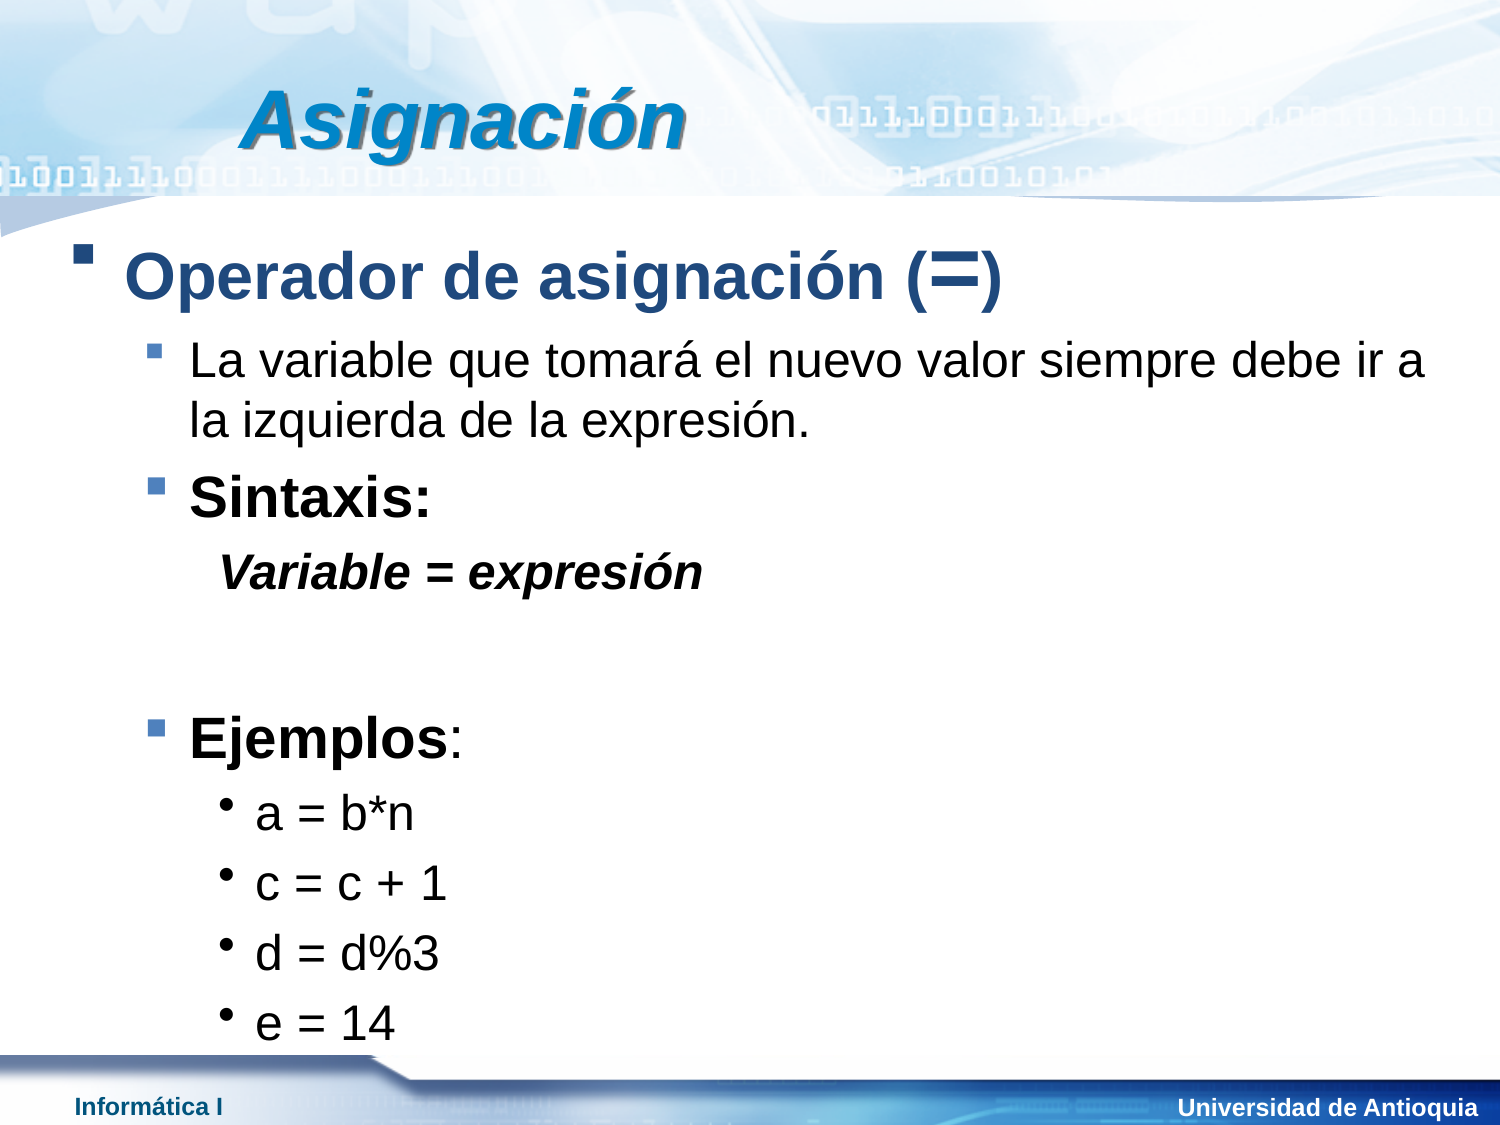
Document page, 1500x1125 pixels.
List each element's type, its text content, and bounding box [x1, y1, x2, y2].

picture [0, 1055, 1500, 1125]
picture [0, 0, 1500, 196]
title Asignación [224, 57, 1438, 150]
list Operador de asignación (=) La variable que tomará el nuevo valor siempre debe ir a la izquierda de la expresión. Sintaxis: Variable = expresión Ejemplos: a = b*n c = c + 1 d = d%3 e = 14 [53, 200, 1459, 1047]
